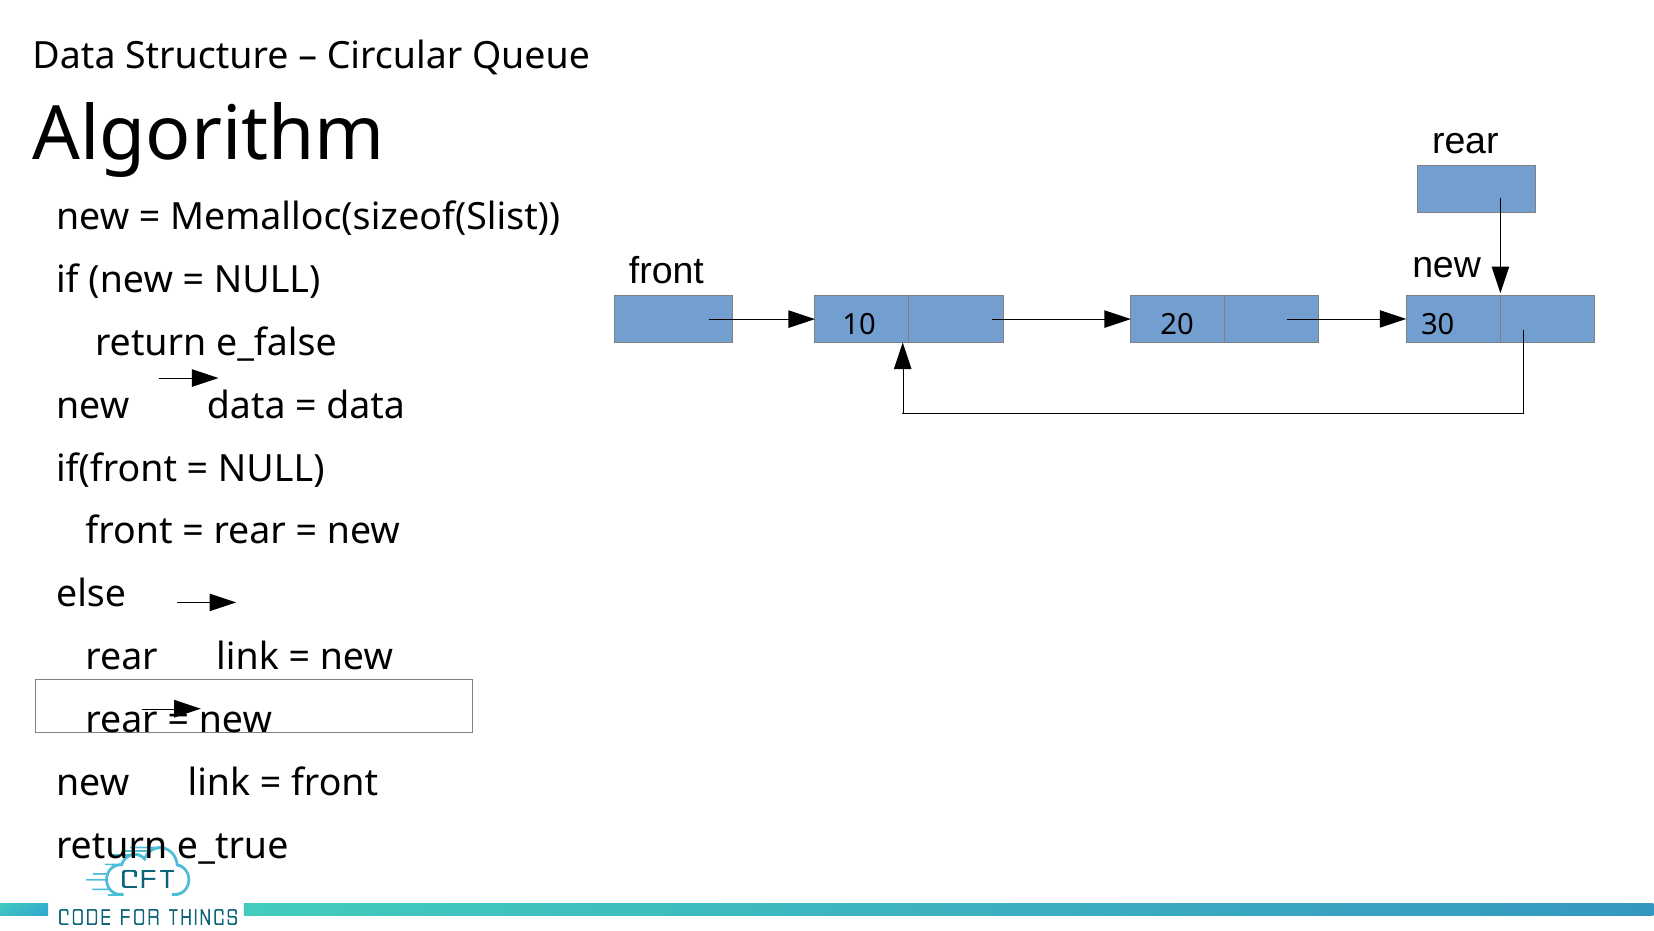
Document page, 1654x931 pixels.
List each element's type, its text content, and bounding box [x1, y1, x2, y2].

text_box 30 [1406, 295, 1488, 345]
text_box 20 [1145, 295, 1228, 345]
text_box [1228, 295, 1319, 343]
text_box new [1501, 277, 1507, 294]
text_box rear [1417, 112, 1533, 170]
text_box front [614, 242, 730, 300]
picture [59, 851, 237, 925]
title Data Structure – Circular Queue Algorithm [32, 11, 1524, 199]
text_box new [1501, 236, 1507, 266]
text_box new [1397, 236, 1500, 294]
text_box [1488, 295, 1595, 343]
text_box [1417, 165, 1536, 213]
picture [111, 851, 121, 856]
text_box 10 [827, 295, 910, 345]
text_box [614, 295, 733, 343]
text_box [814, 295, 827, 343]
text_box [910, 295, 1004, 343]
text_box [1130, 295, 1145, 343]
text_box new = Memalloc(sizeof(Slist)) if (new = NULL) return e_false new data = data if(front = NULL) front = rear = new else rear link = new rear = new new link = front return e_true [0, 182, 709, 851]
